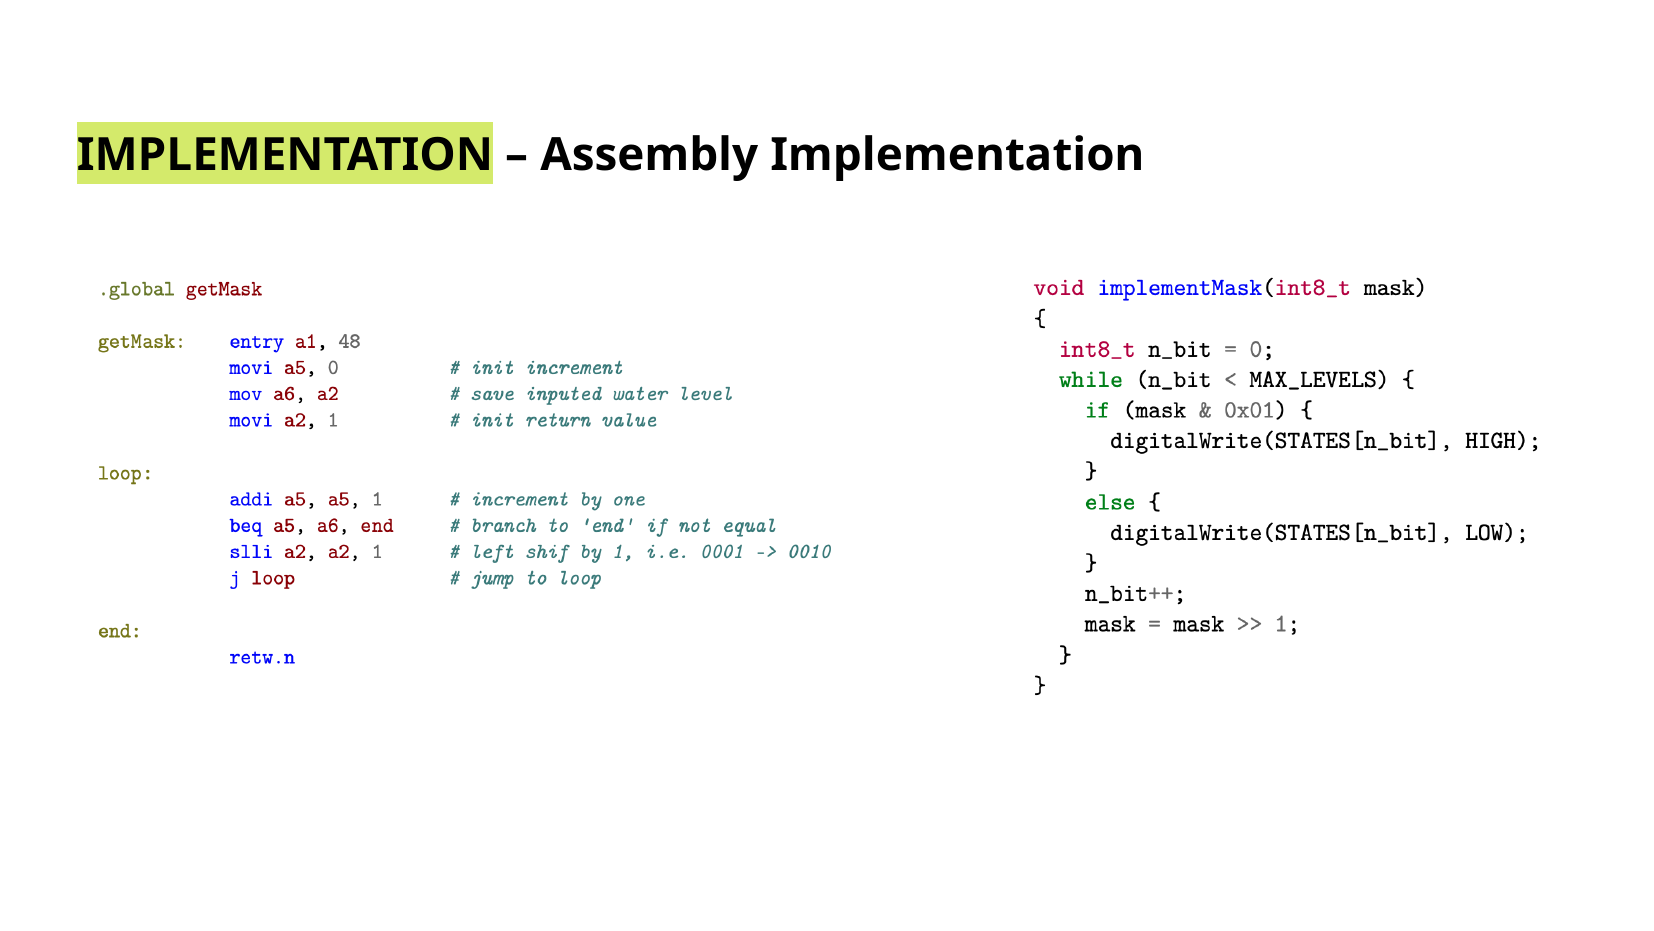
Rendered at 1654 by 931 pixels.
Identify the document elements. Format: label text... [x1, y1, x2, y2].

title IMPLEMENTATION – Assembly Implementation [76, 99, 1565, 207]
picture [88, 265, 857, 678]
picture [989, 265, 1565, 713]
